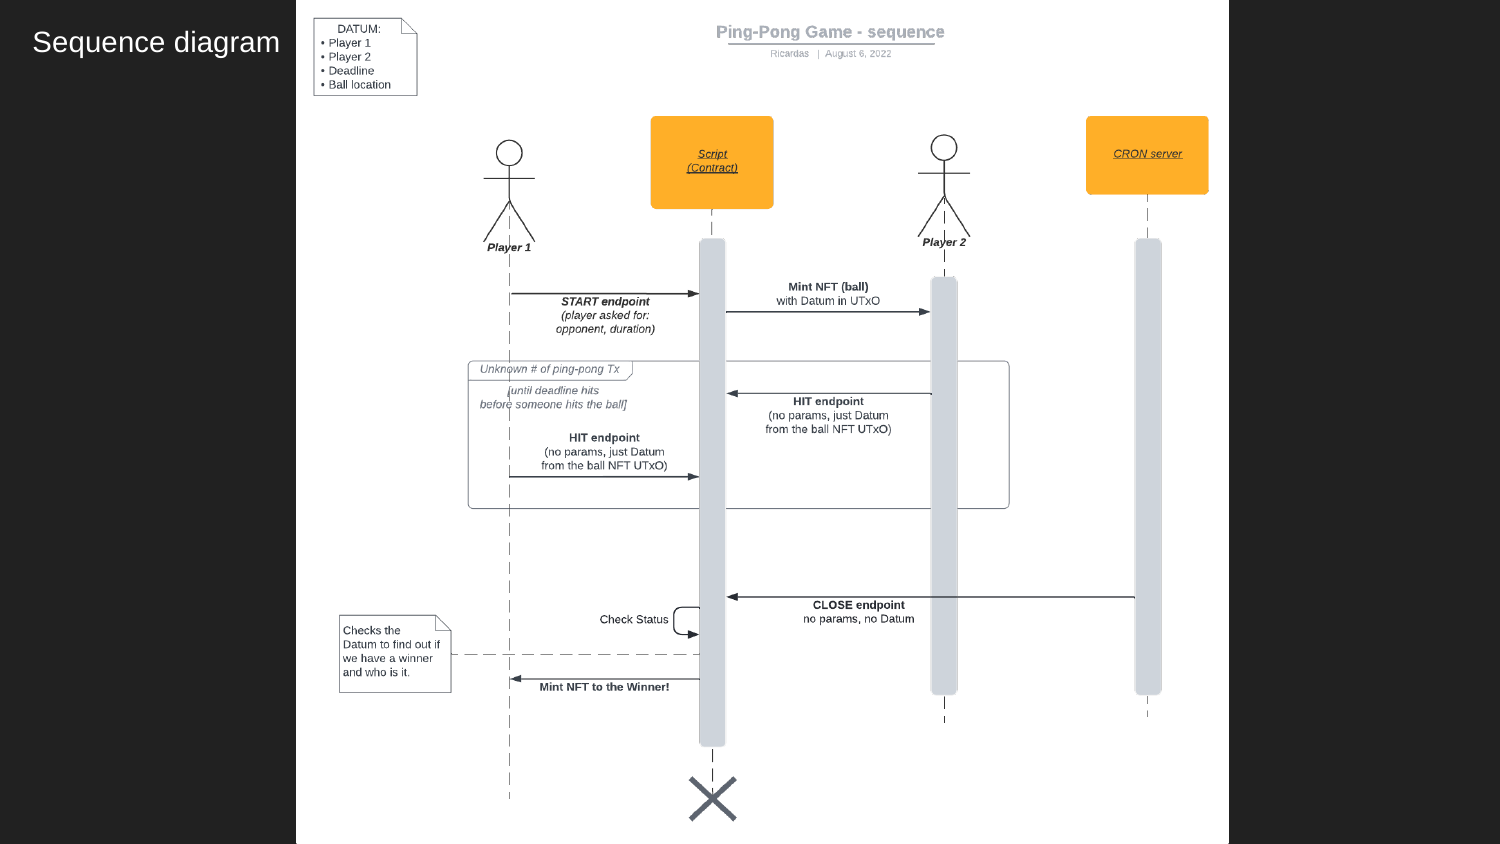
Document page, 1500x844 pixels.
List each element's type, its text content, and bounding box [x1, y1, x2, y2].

title Sequence diagram [17, 8, 262, 76]
picture [262, 0, 1395, 844]
